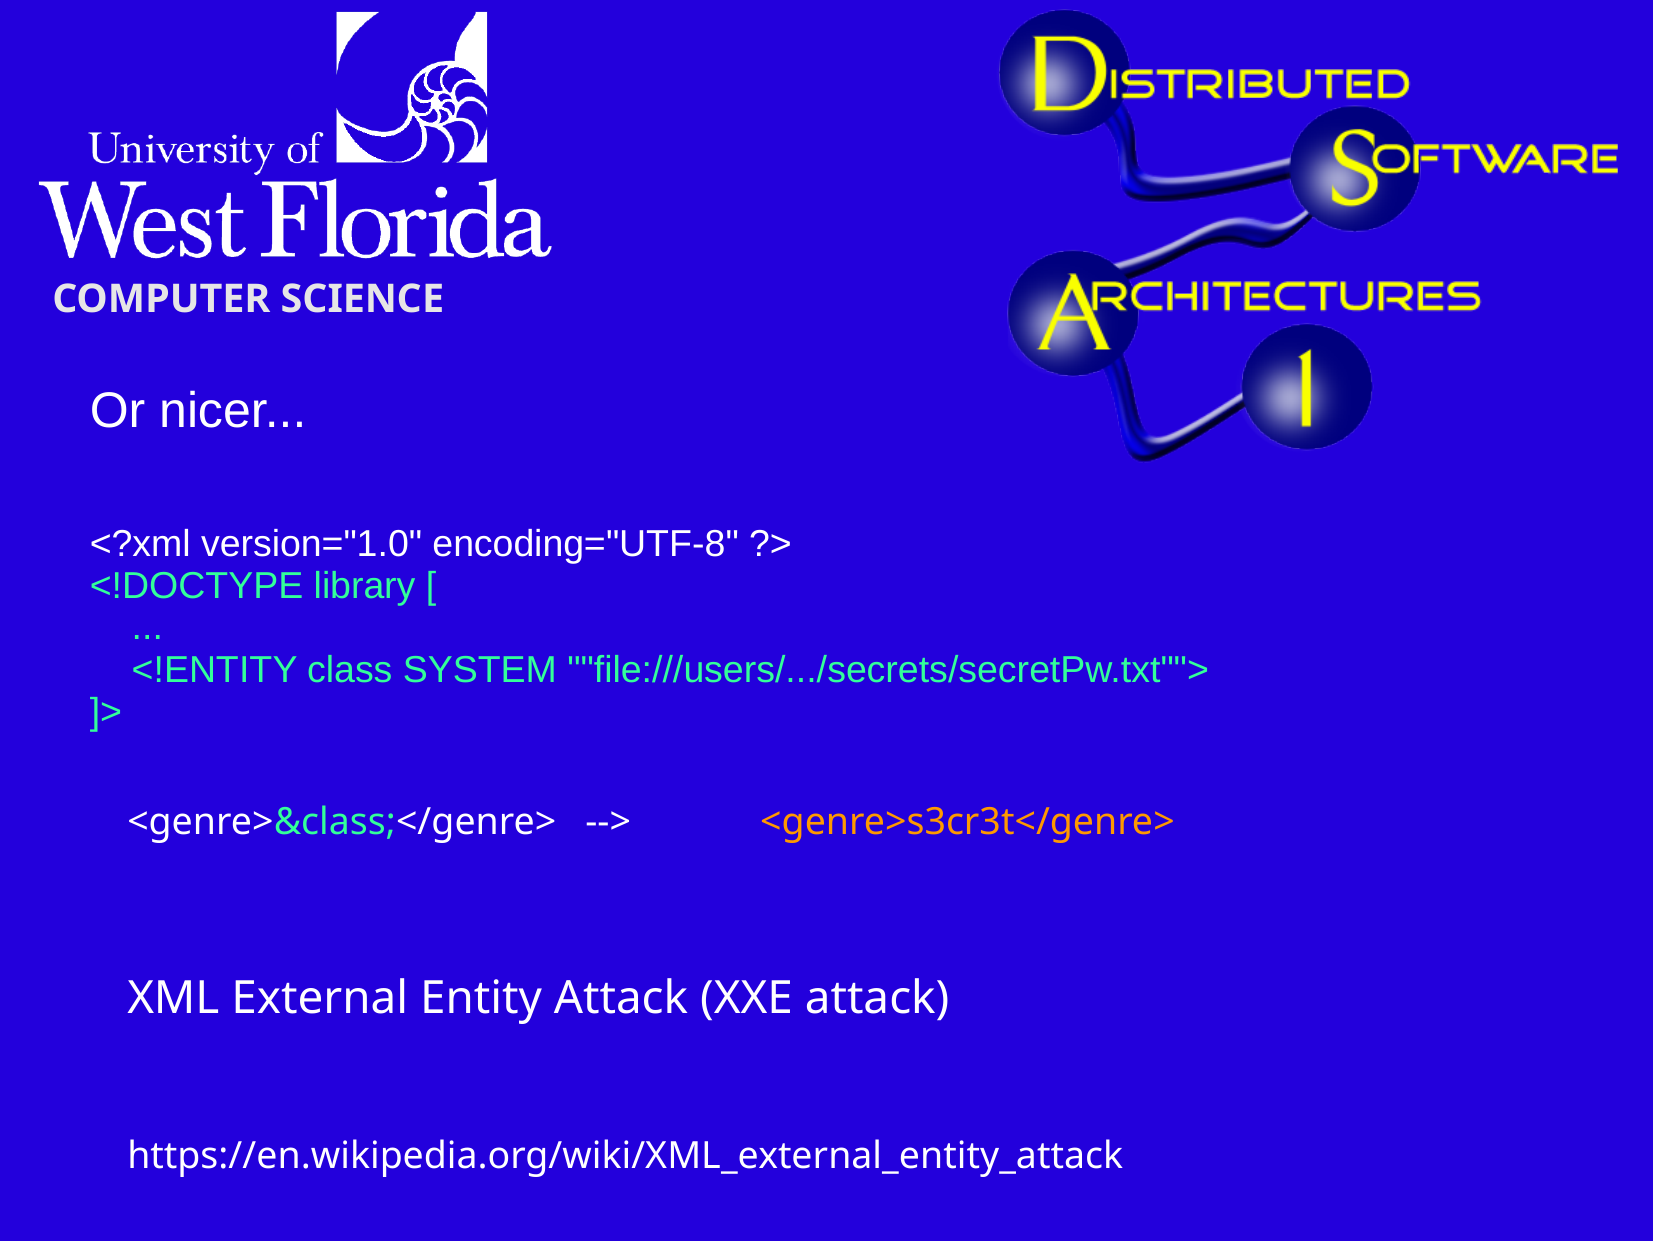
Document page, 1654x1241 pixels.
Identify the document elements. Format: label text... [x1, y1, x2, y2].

picture [910, 0, 1653, 506]
text_box COMPUTER SCIENCE [37, 262, 563, 334]
text_box <genre>&class;</genre> --> [112, 787, 745, 893]
text_box <genre>s3cr3t</genre> [745, 787, 1334, 893]
picture [37, 0, 559, 262]
text_box Or nicer... <?xml version="1.0" encoding="UTF-8" ?> <!DOCTYPE library [ ... <!ENTITY class SYSTEM ""file:///users/.../secrets/secretPw.txt""> ]> [75, 375, 1290, 800]
text_box XML External Entity Attack (XXE attack) https://en.wikipedia.org/wiki/XML_external_entity_attack [112, 956, 1313, 1163]
